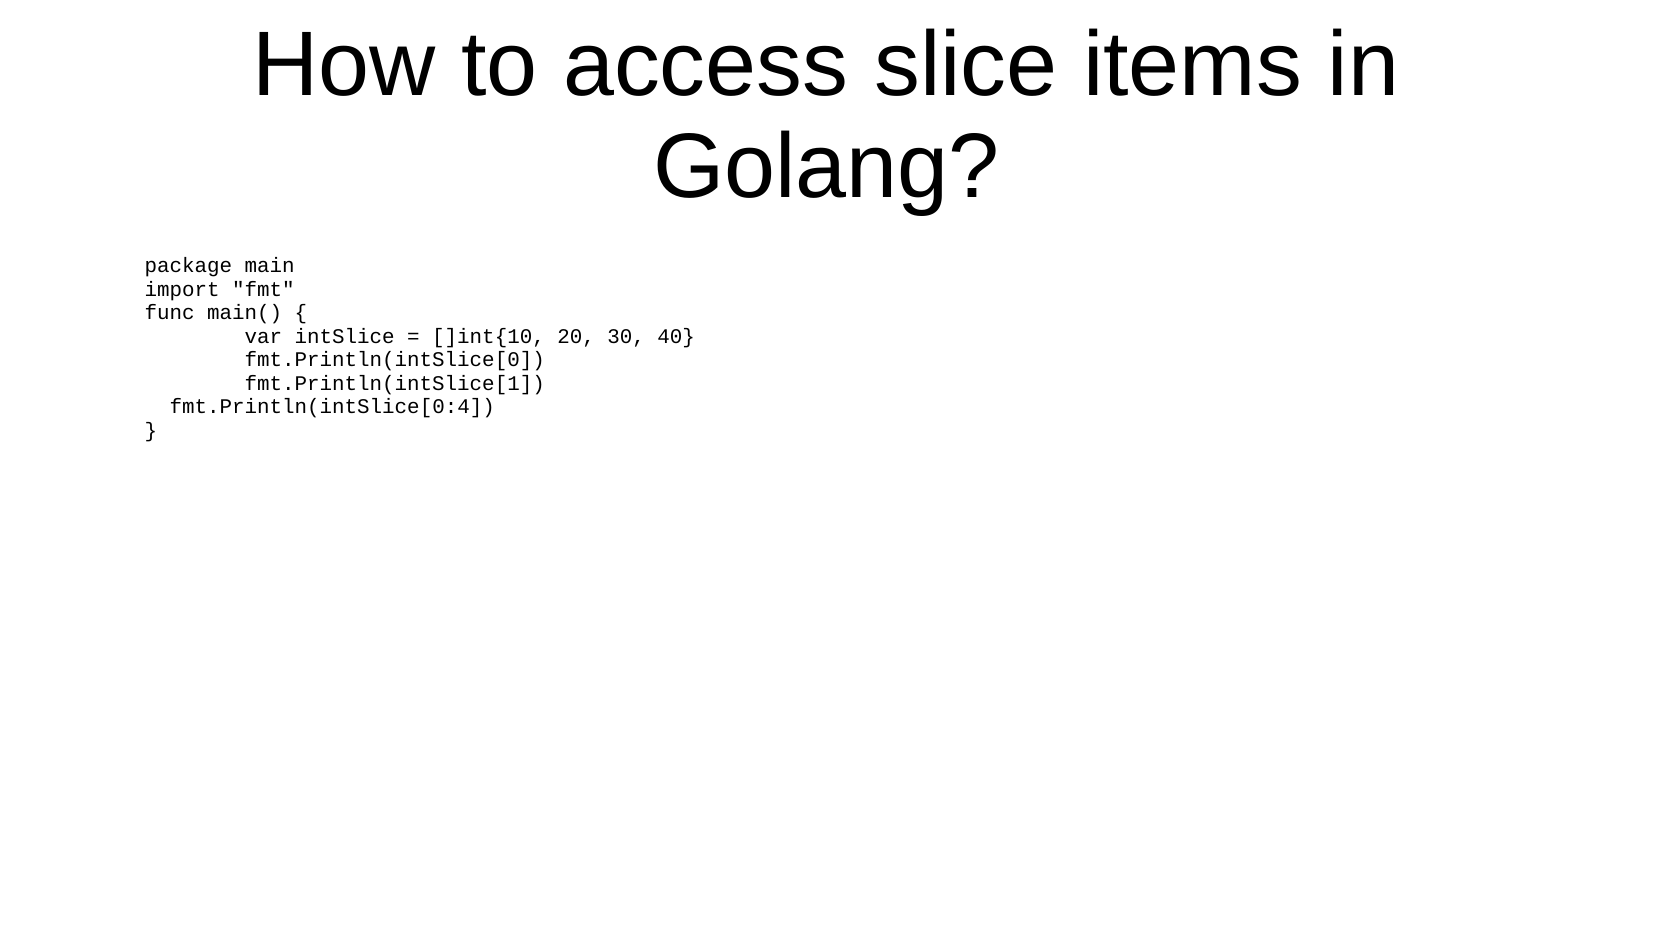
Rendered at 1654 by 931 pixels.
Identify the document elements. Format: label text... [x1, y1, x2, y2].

title How to access slice items in Golang? [82, 12, 1571, 218]
text_box package main import "fmt" func main() { var intSlice = []int{10, 20, 30, 40} fmt.Println(intSlice[0]) fmt.Println(intSlice[1]) fmt.Println(intSlice[0:4]) } [129, 248, 1122, 697]
